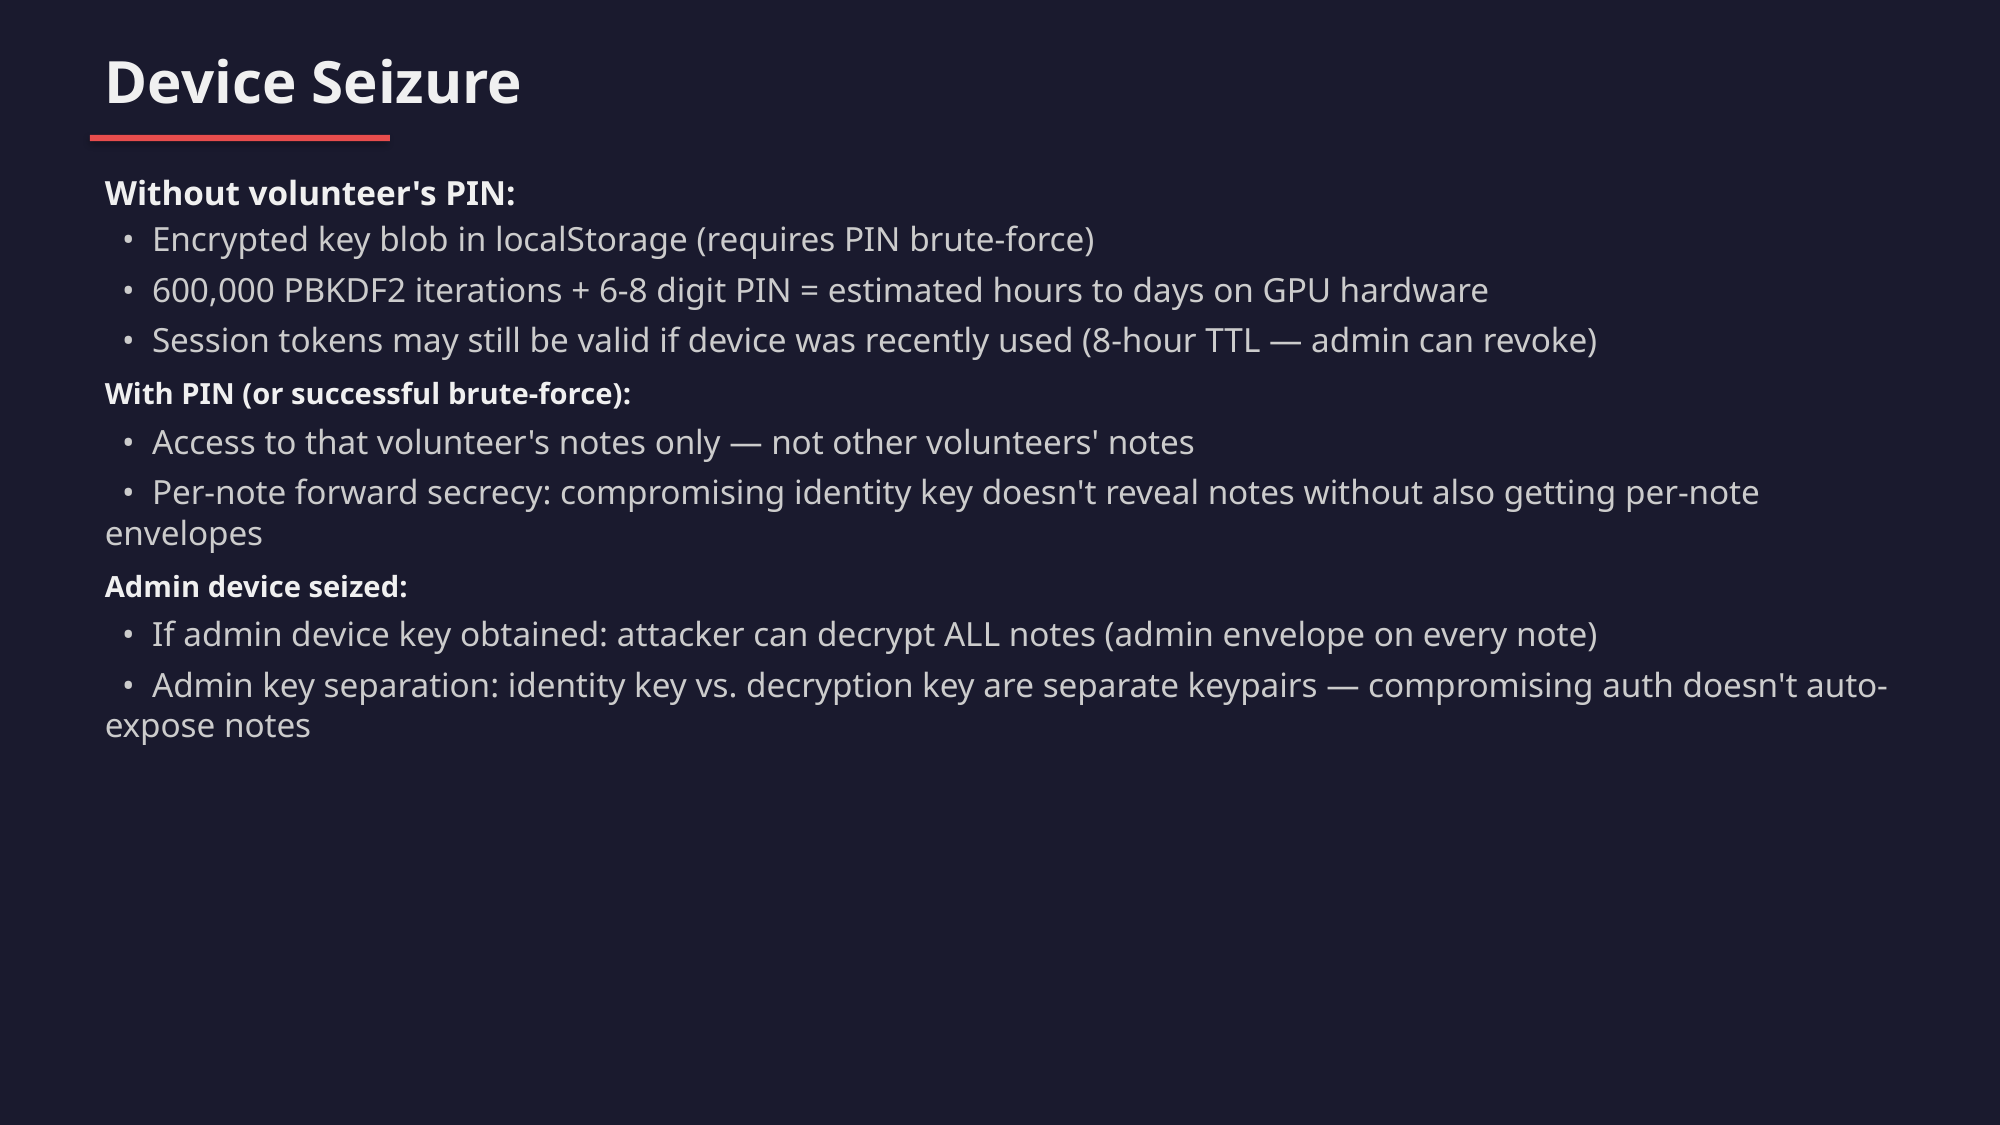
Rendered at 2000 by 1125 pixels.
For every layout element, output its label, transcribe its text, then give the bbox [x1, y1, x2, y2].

text_box [89, 134, 390, 142]
text_box Device Seizure [89, 37, 1910, 123]
text_box Without volunteer's PIN: • Encrypted key blob in localStorage (requires PIN brute-force) • 600,000 PBKDF2 iterations + 6-8 digit PIN = estimated hours to days on GPU hardware • Session tokens may still be valid if device was recently used (8-hour TTL — admin can revoke) With PIN (or successful brute-force): • Access to that volunteer's notes only — not other volunteers' notes • Per-note forward secrecy: compromising identity key doesn't reveal notes without also getting per-note envelopes Admin device seized: • If admin device key obtained: attacker can decrypt ALL notes (admin envelope on every note) • Admin key separation: identity key vs. decryption key are separate keypairs — compromising auth doesn't auto-expose notes [89, 164, 1910, 752]
